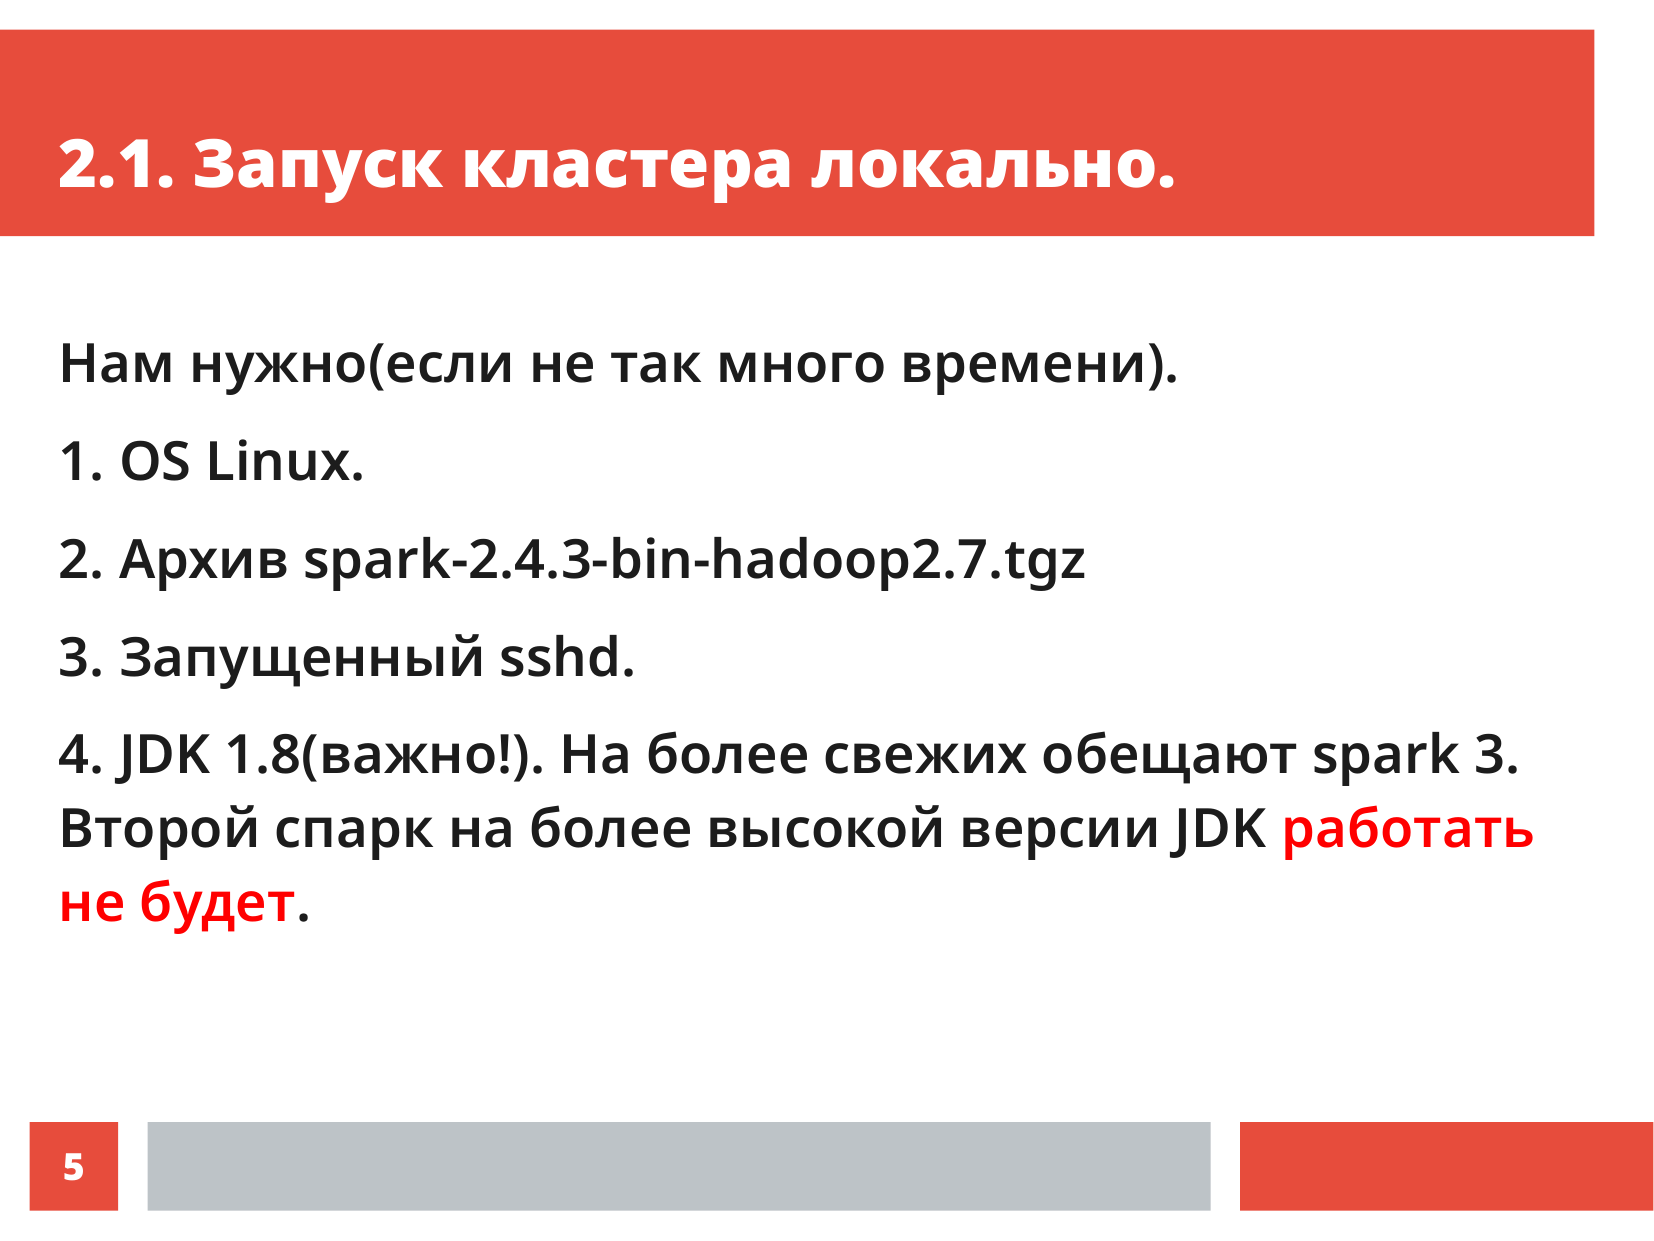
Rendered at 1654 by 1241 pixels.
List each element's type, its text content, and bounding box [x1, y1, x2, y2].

title 2.1. Запуск кластера локально. [59, 59, 1595, 207]
list Нам нужно(если не так много времени). 1. OS Linux. 2. Архив spark-2.4.3-bin-hadoop2.7.tgz 3. Запущенный sshd. 4. JDK 1.8(важно!). На более свежих обещают spark 3. Второй спарк на более высокой версии JDK работать не будет. [59, 324, 1565, 1093]
